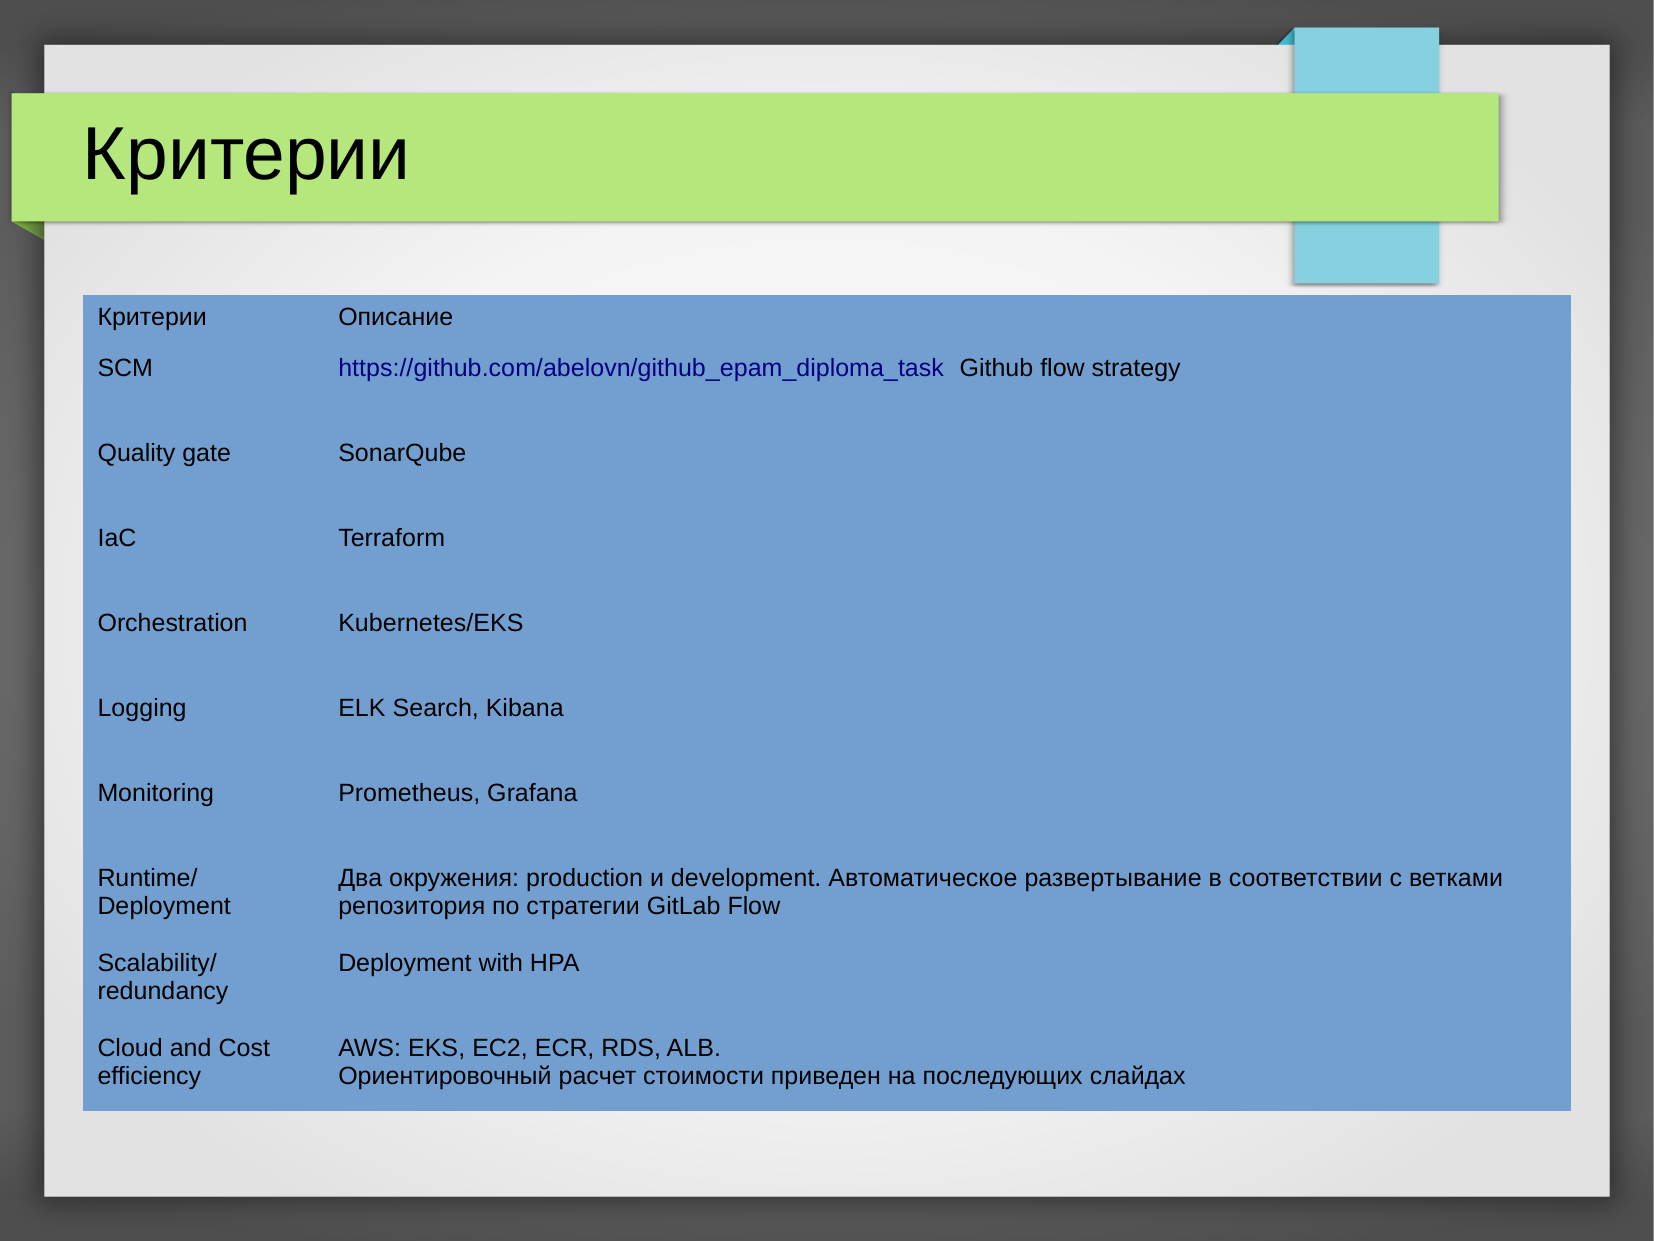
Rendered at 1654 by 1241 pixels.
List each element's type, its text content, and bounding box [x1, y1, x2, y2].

table_cell Cloud and Cost efficiency [83, 1026, 324, 1111]
table_header Критерии [83, 295, 324, 346]
table_cell Prometheus, Grafana [324, 771, 1571, 856]
table_cell Kubernetes/EKS [324, 601, 1571, 686]
table_cell Terraform [324, 516, 1571, 601]
table_cell Orchestration [83, 601, 324, 686]
table_cell SCM [83, 346, 324, 431]
table_cell IaC [83, 516, 324, 601]
table_cell Quality gate [83, 431, 324, 516]
table_cell https://github.com/abelovn/github_epam_diploma_task Github flow strategy [324, 346, 1571, 431]
title Критерии [82, 94, 1264, 213]
table_header Описание [324, 295, 1571, 346]
table_cell AWS: EKS, EC2, ECR, RDS, ALB. Ориентировочный расчет стоимости приведен на последующих слайдах [324, 1026, 1571, 1111]
table_cell Runtime/Deployment [83, 856, 324, 941]
table_cell Deployment with HPA [324, 941, 1571, 1026]
table_cell SonarQube [324, 431, 1571, 516]
table_cell Scalability/redundancy [83, 941, 324, 1026]
picture [0, 0, 1654, 1241]
table_cell Monitoring [83, 771, 324, 856]
table_cell Два окружения: production и development. Автоматическое развертывание в соответствии с ветками репозитория по стратегии GitLab Flow [324, 856, 1571, 941]
table_cell Logging [83, 686, 324, 771]
table_cell ELK Search, Kibana [324, 686, 1571, 771]
